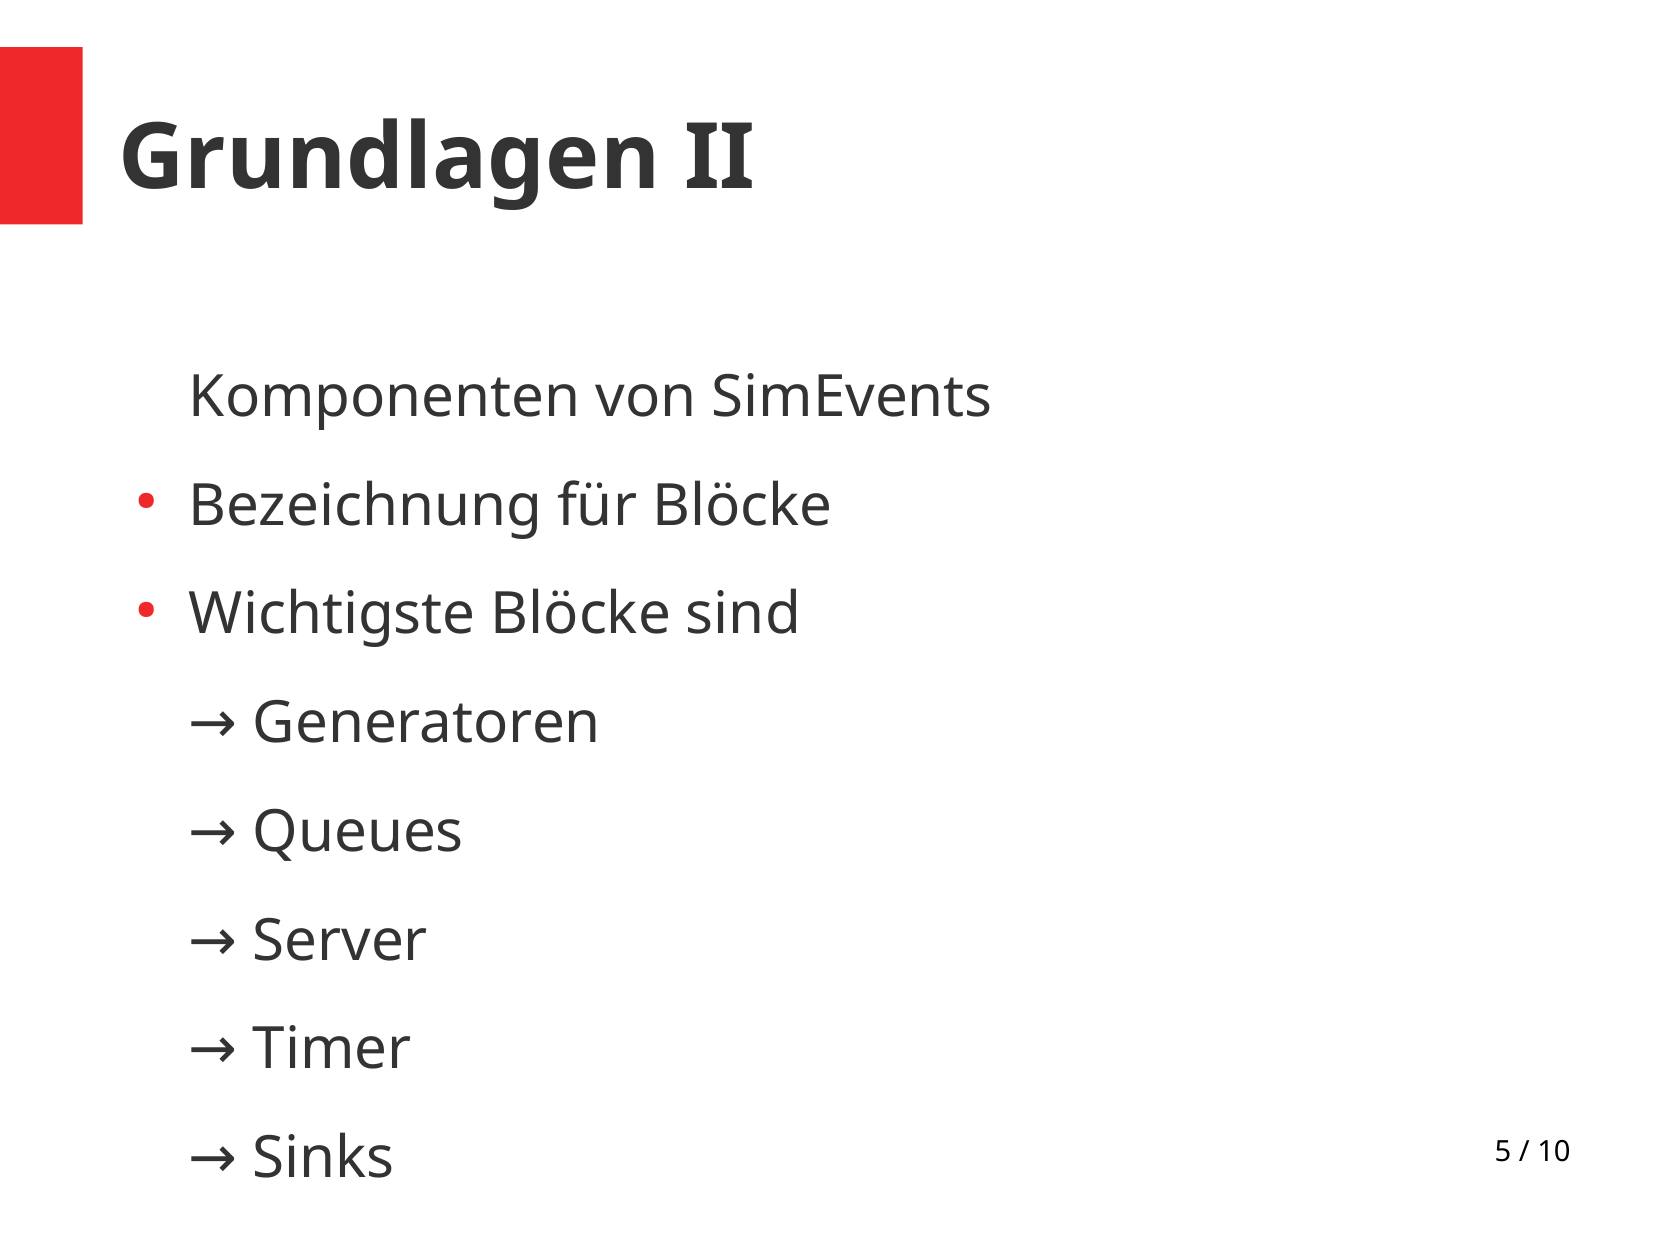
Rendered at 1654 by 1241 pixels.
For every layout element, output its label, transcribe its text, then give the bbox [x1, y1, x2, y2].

list Komponenten von SimEvents Bezeichnung für Blöcke Wichtigste Blöcke sind → Generatoren → Queues → Server → Timer → Sinks Werden graphisch dargestellt [118, 354, 1536, 1074]
title Grundlagen II [118, 49, 1571, 257]
